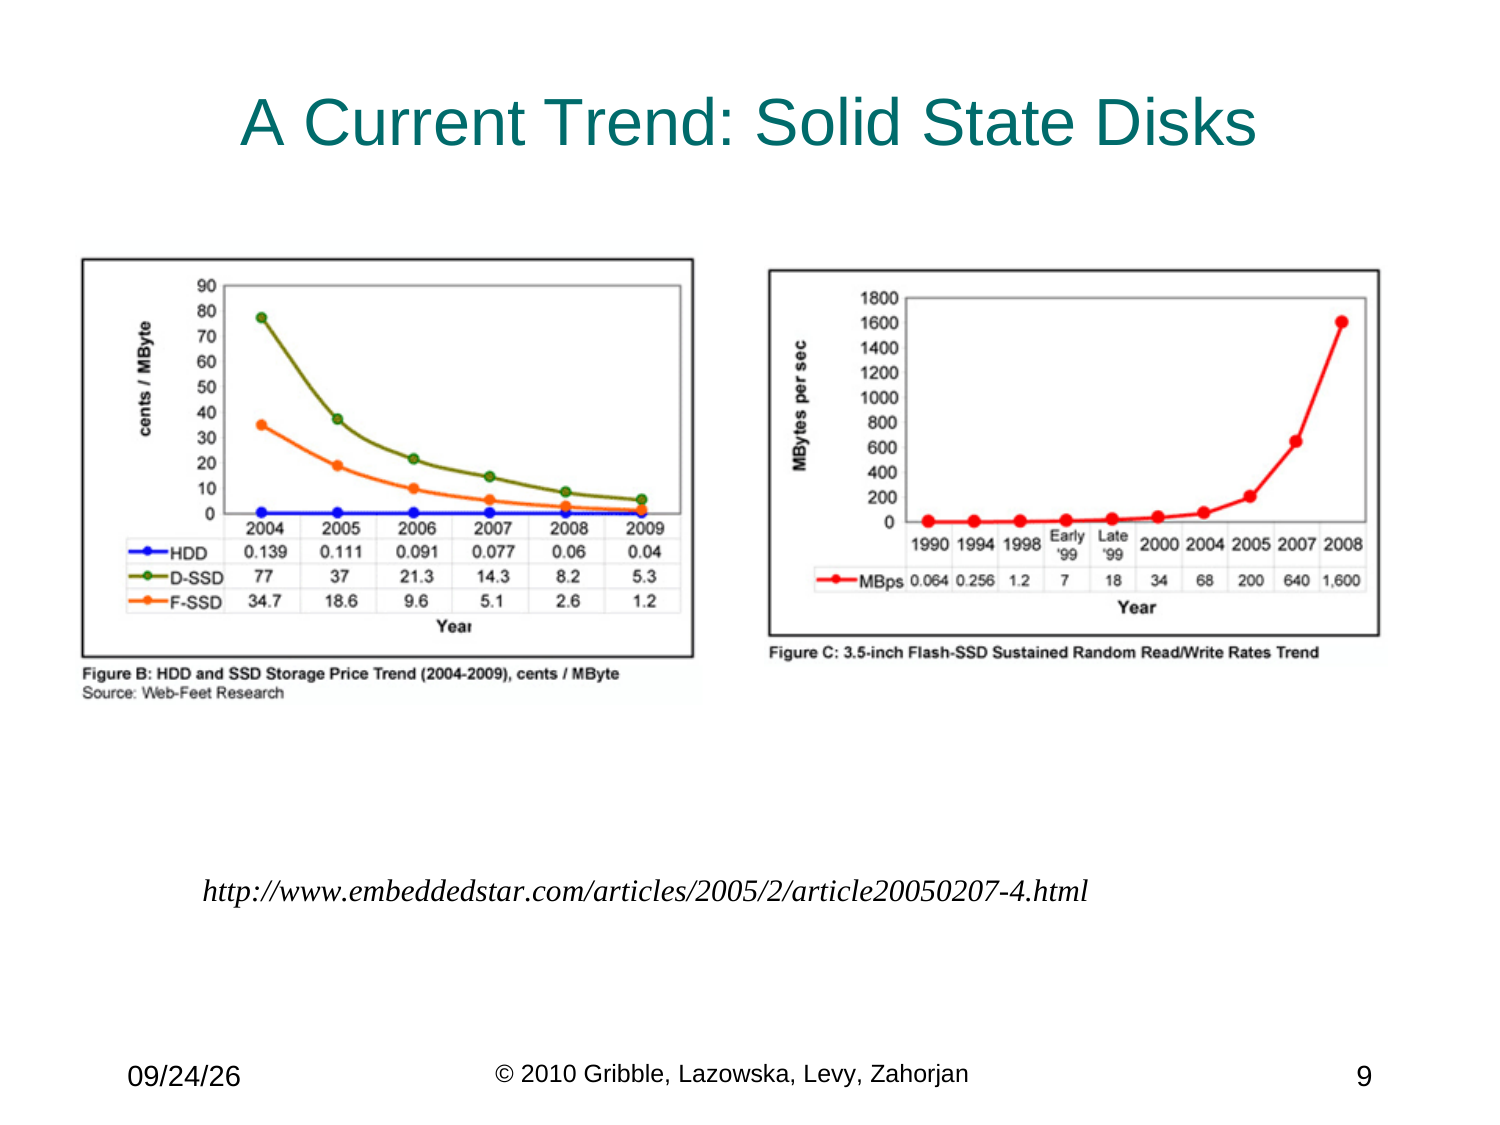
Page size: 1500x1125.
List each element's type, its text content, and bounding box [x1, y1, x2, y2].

title A Current Trend: Solid State Disks [112, 62, 1388, 176]
picture [71, 240, 713, 705]
text_box http://www.embeddedstar.com/articles/2005/2/article20050207-4.html [187, 862, 1163, 938]
picture [764, 265, 1388, 668]
